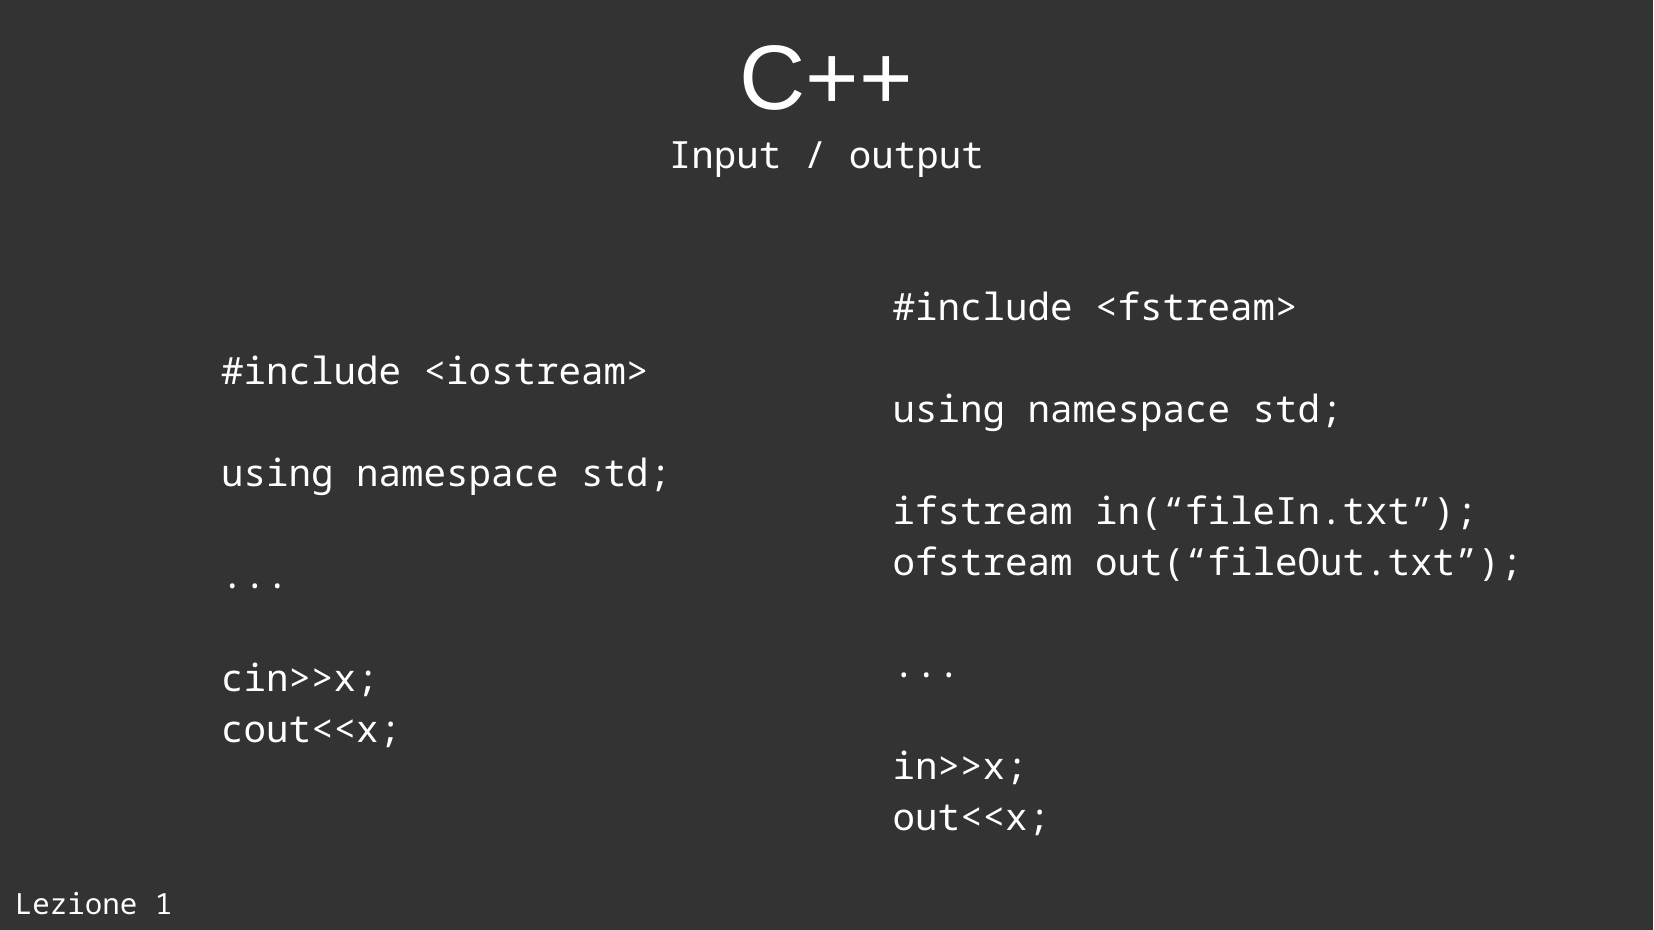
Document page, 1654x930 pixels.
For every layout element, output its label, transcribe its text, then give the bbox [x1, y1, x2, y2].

text_box Lezione 1 [0, 875, 188, 930]
text_box #include <fstream> using namespace std; ifstream in(“fileIn.txt”); ofstream out(“fileOut.txt”); ... in>>x; out<<x; [877, 272, 1538, 901]
text_box #include <iostream> using namespace std; ... cin>>x; cout<<x; [206, 337, 686, 773]
title C++ [82, 0, 1571, 156]
text_box Input / output [654, 121, 999, 188]
